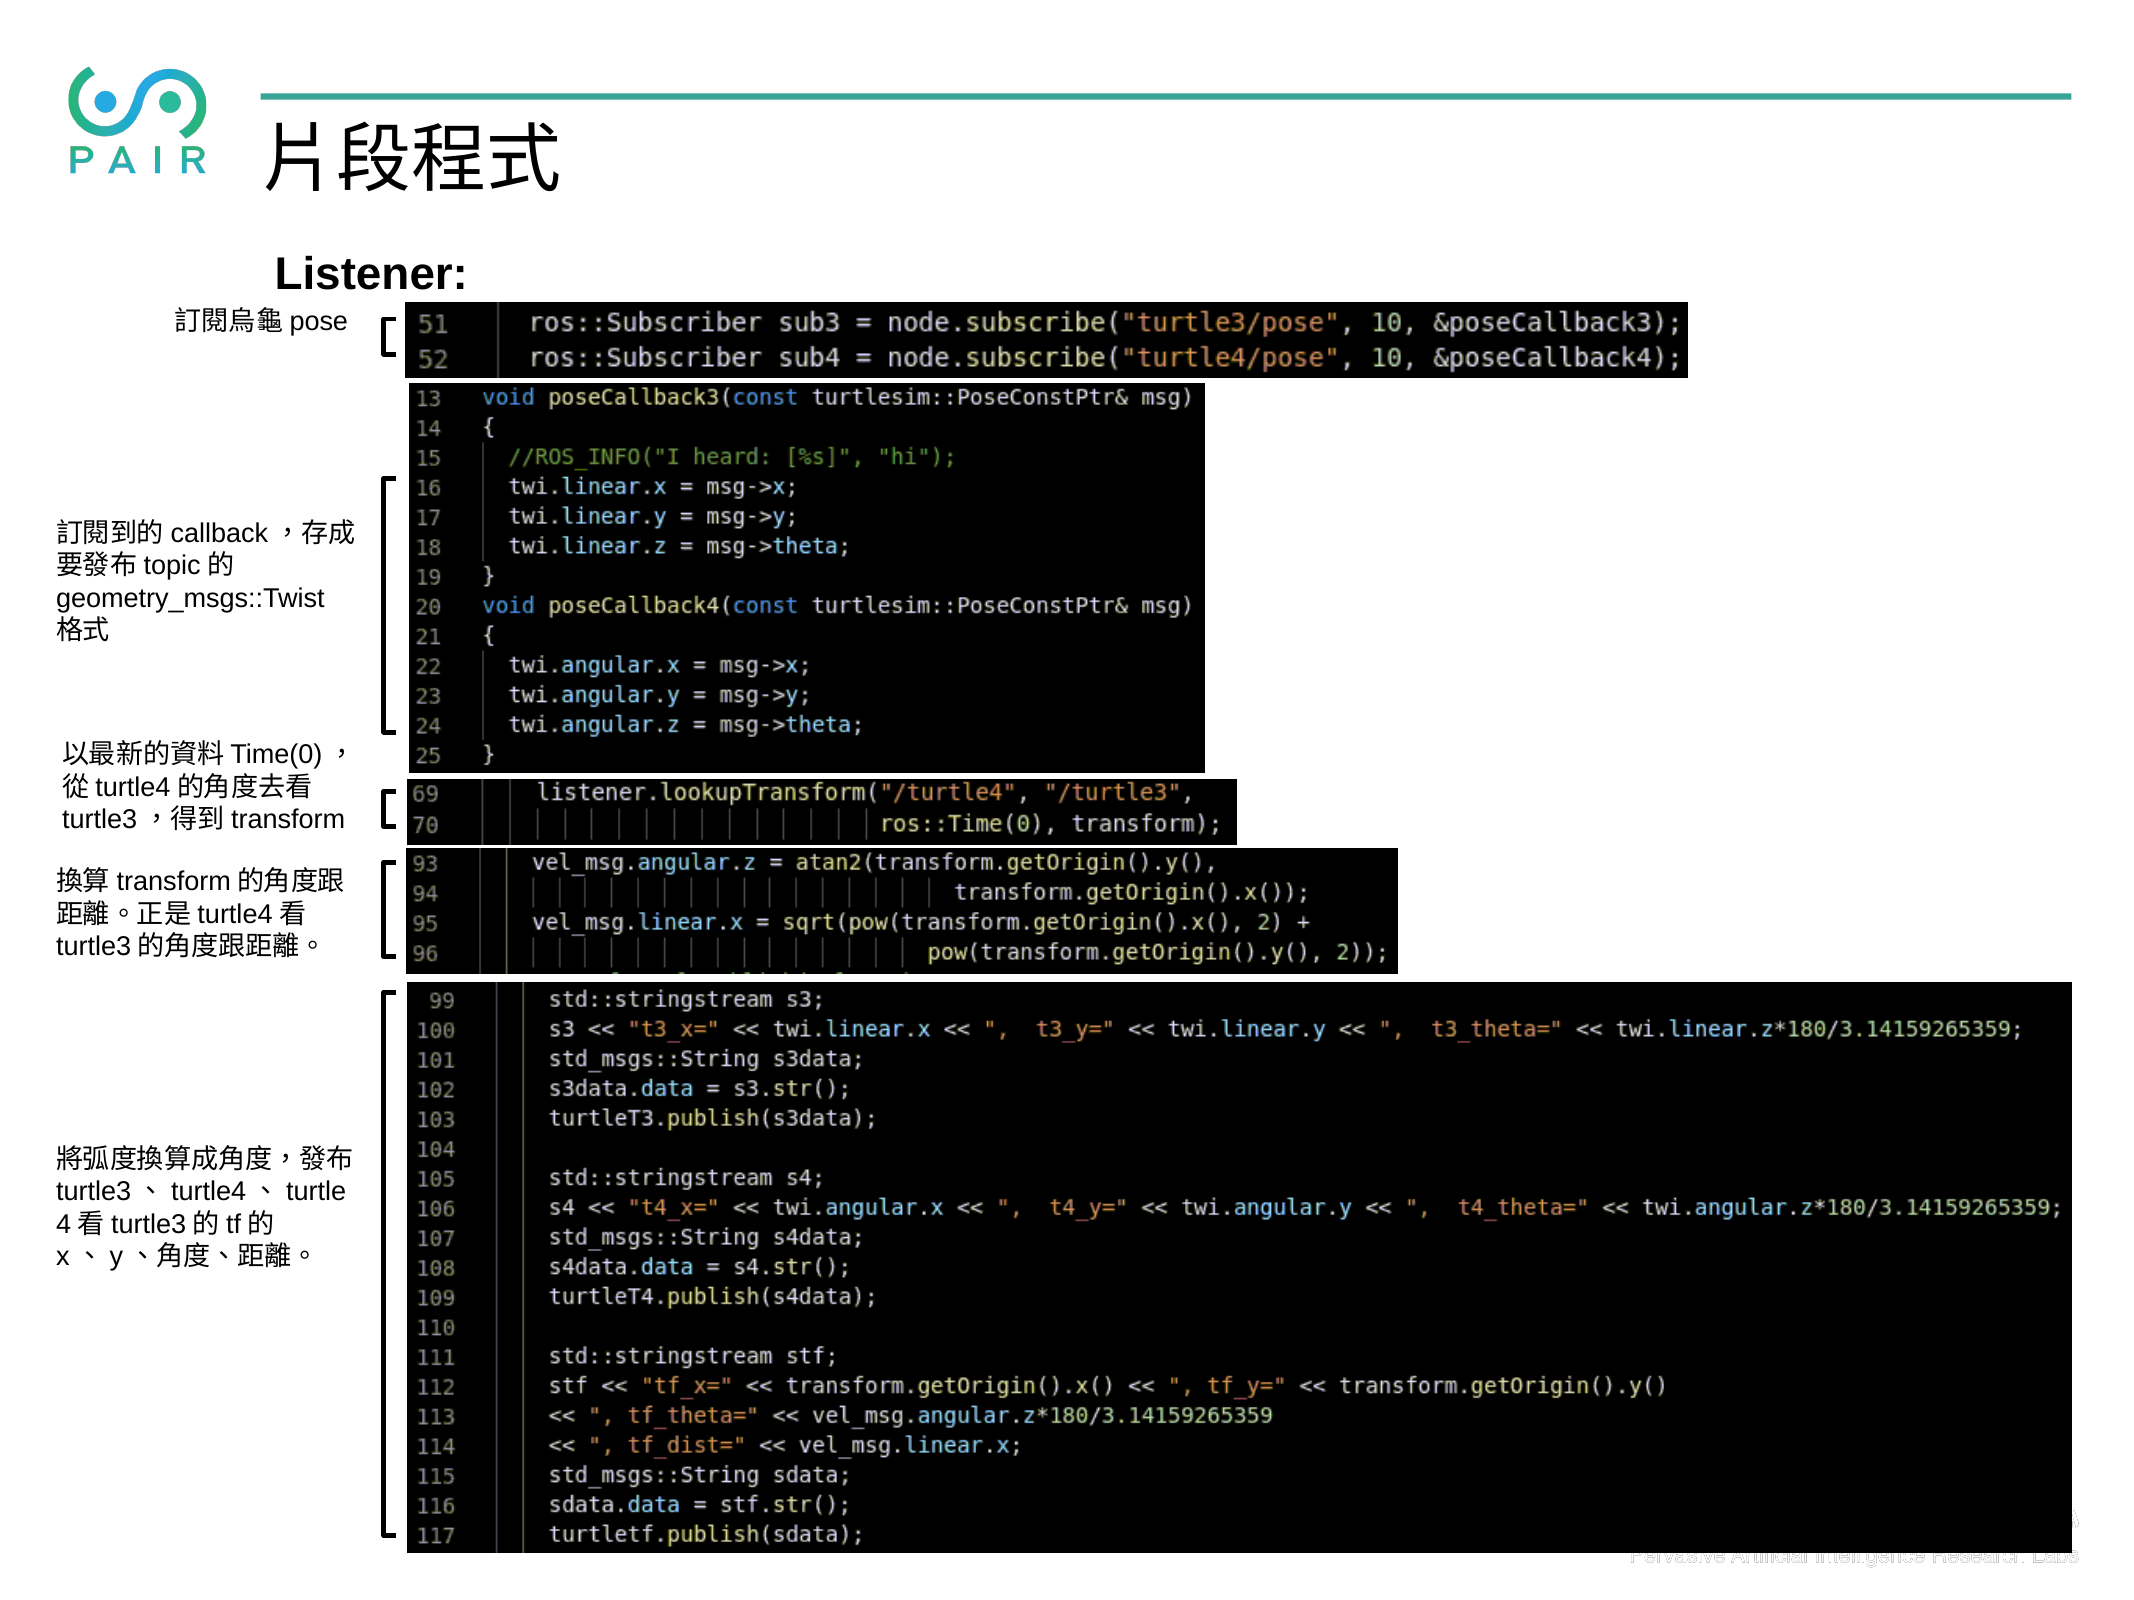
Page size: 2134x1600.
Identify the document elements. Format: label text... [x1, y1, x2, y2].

text_box 訂閱到的callback，存成要發布topic的geometry_msgs::Twist格式 [41, 507, 372, 674]
picture [407, 982, 2081, 1573]
text_box 以最新的資料Time(0)，從turtle4的角度去看turtle3，得到transform [47, 729, 378, 866]
picture [409, 383, 1205, 773]
text_box 片段程式 [261, 99, 1334, 211]
text_box 換算transform的角度跟距離。正是turtle4看turtle3的角度跟距離。 [41, 856, 372, 992]
picture [65, 59, 209, 181]
picture [405, 302, 1688, 378]
text_box 將弧度換算成角度，發布turtle3、turtle4、turtle4看turtle3的tf的x、y、角度、距離。 [41, 1133, 372, 1310]
picture [406, 848, 1398, 974]
text_box Listener: [259, 236, 685, 303]
picture [407, 779, 1237, 845]
text_box 訂閱烏龜pose [160, 296, 367, 392]
